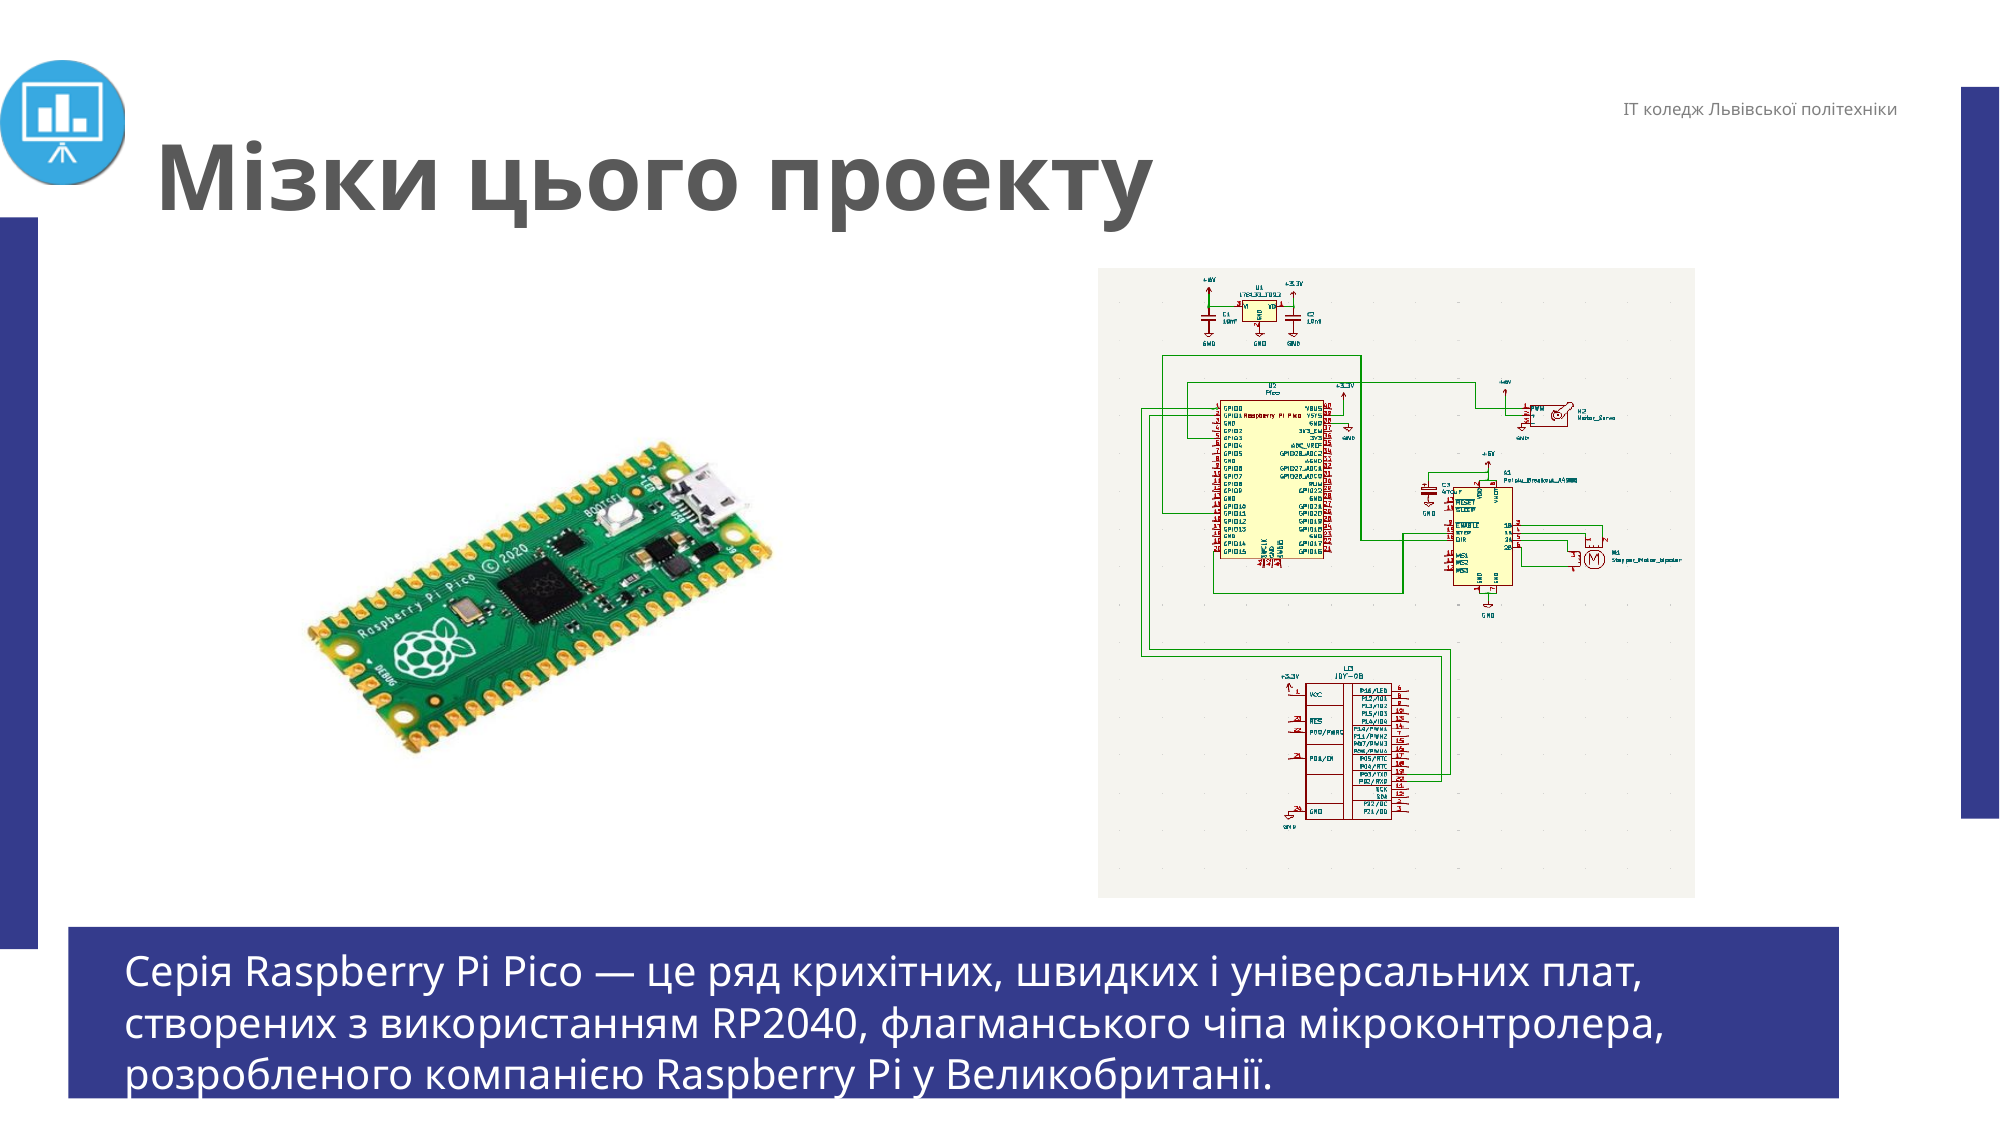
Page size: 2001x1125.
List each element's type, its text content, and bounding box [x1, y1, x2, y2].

text_box [68, 908, 1839, 1099]
text_box [920, 1087, 1122, 1099]
text_box IT коледж Львівської політехніки [1345, 85, 1913, 161]
text_box [841, 1087, 922, 1099]
text_box [1961, 86, 2000, 819]
text_box [202, 1087, 729, 1099]
picture [191, 289, 884, 908]
text_box [131, 1087, 199, 1099]
picture [0, 60, 125, 185]
text_box [0, 217, 38, 950]
picture [1098, 268, 1695, 898]
text_box Серія Raspberry Pi Pico — це ряд крихітних, швидких і універсальних плат, створених з використанням RP2040, флагманського чіпа мікроконтролера, розробленого компанією Raspberry Pi у Великобританії. [109, 938, 1730, 1087]
text_box [732, 1087, 843, 1099]
title Мізки цього проекту [139, 108, 1375, 241]
